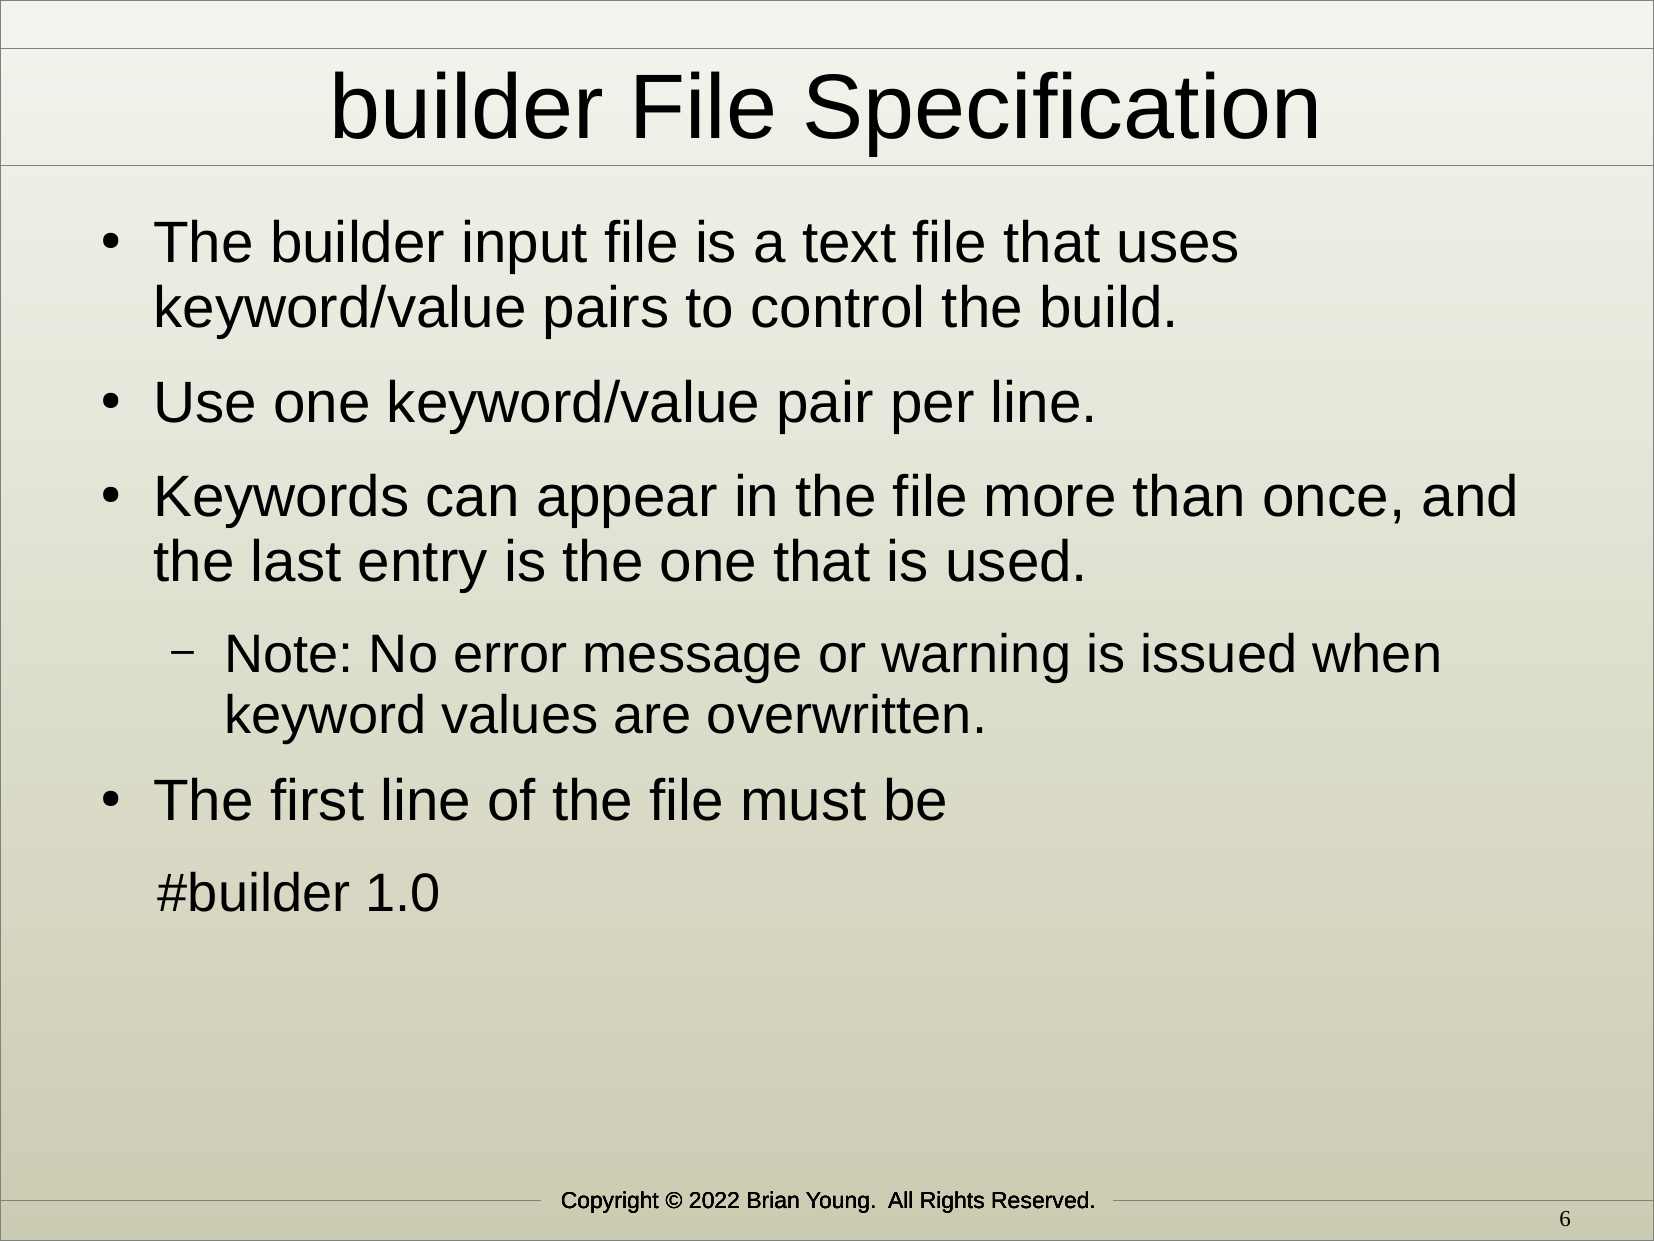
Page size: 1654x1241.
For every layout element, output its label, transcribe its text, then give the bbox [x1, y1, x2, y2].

title builder File Specification [82, 49, 1571, 166]
list The builder input file is a text file that uses keyword/value pairs to control the build. Use one keyword/value pair per line. Keywords can appear in the file more than once, and the last entry is the one that is used. Note: No error message or warning is issued when keyword values are overwritten. The first line of the file must be #builder 1.0 [82, 210, 1571, 1148]
